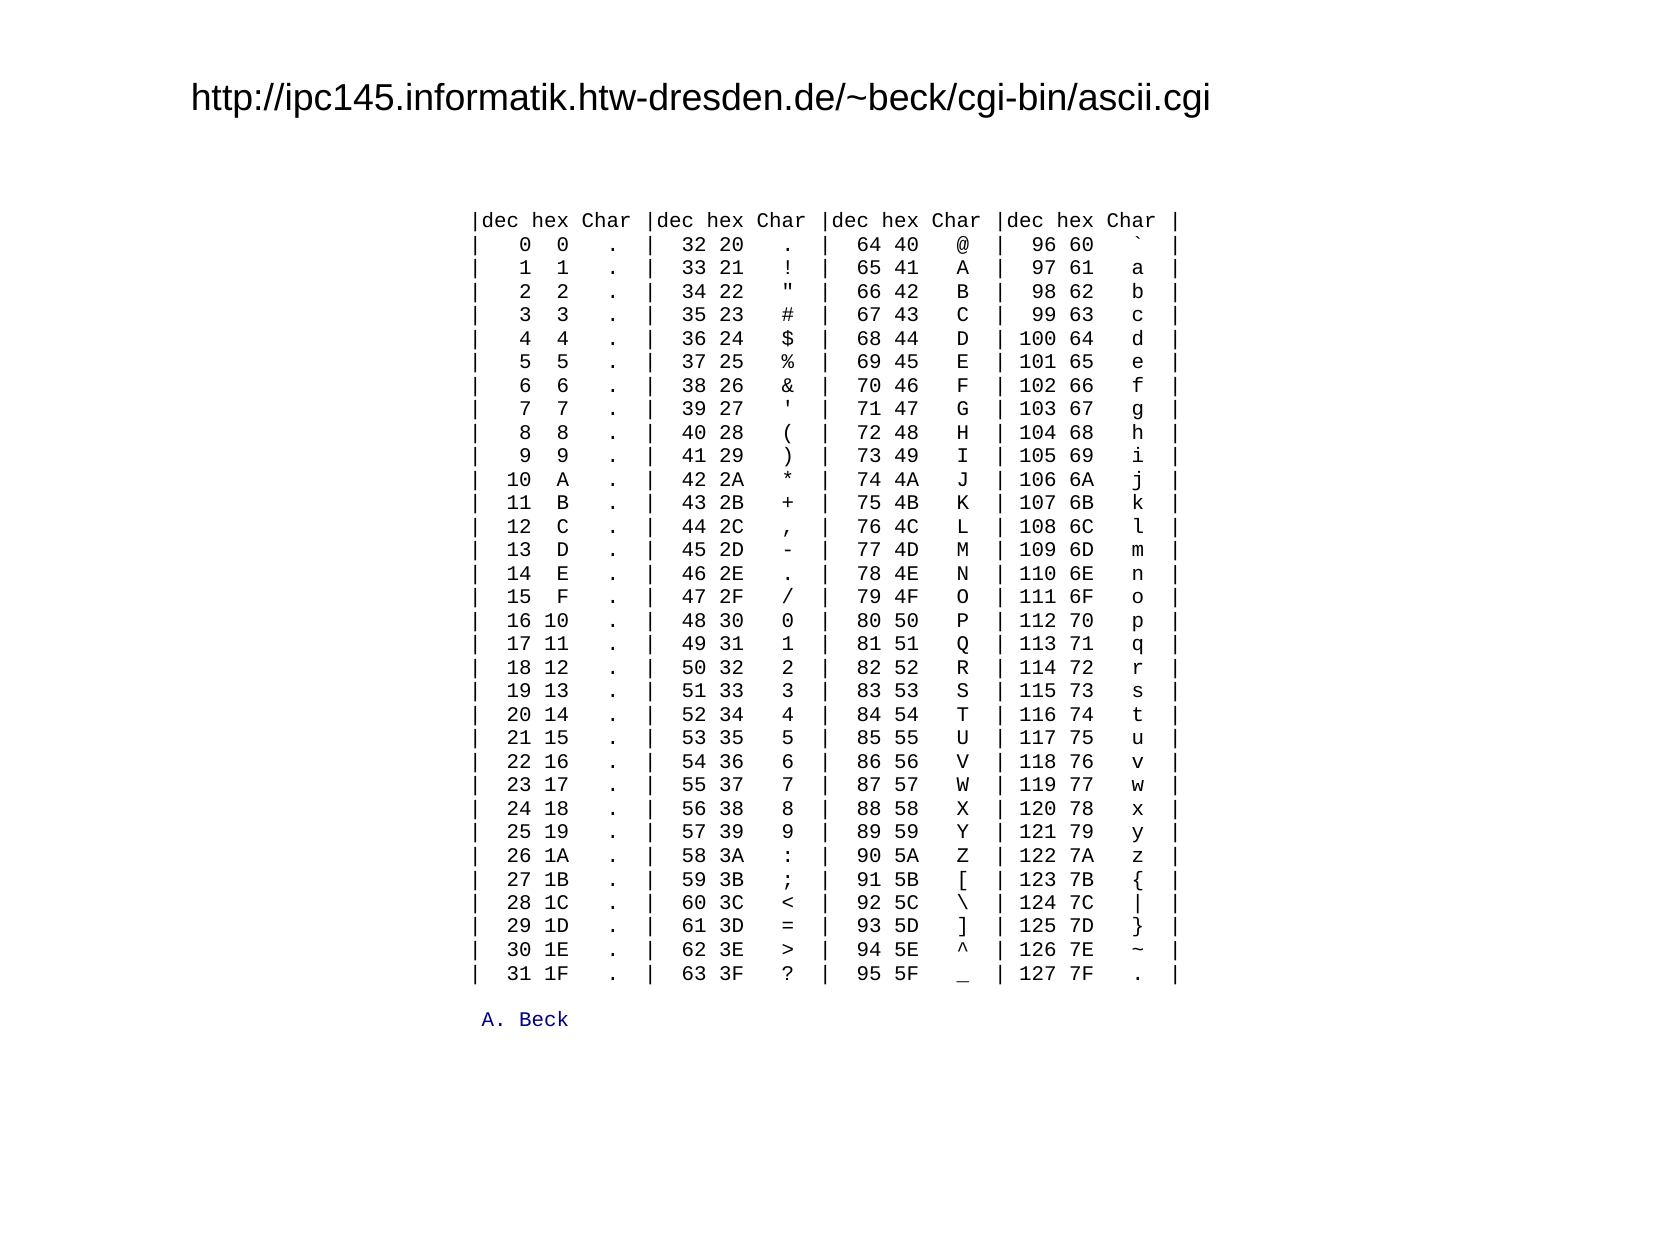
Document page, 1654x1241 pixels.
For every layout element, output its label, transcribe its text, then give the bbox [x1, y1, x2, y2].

text_box |dec hex Char |dec hex Char |dec hex Char |dec hex Char | | 0 0 . | 32 20 . | 64 40 @ | 96 60 ` | | 1 1 . | 33 21 ! | 65 41 A | 97 61 a | | 2 2 . | 34 22 " | 66 42 B | 98 62 b | | 3 3 . | 35 23 # | 67 43 C | 99 63 c | | 4 4 . | 36 24 $ | 68 44 D | 100 64 d | | 5 5 . | 37 25 % | 69 45 E | 101 65 e | | 6 6 . | 38 26 & | 70 46 F | 102 66 f | | 7 7 . | 39 27 ' | 71 47 G | 103 67 g | | 8 8 . | 40 28 ( | 72 48 H | 104 68 h | | 9 9 . | 41 29 ) | 73 49 I | 105 69 i | | 10 A . | 42 2A * | 74 4A J | 106 6A j | | 11 B . | 43 2B + | 75 4B K | 107 6B k | | 12 C . | 44 2C , | 76 4C L | 108 6C l | | 13 D . | 45 2D - | 77 4D M | 109 6D m | | 14 E . | 46 2E . | 78 4E N | 110 6E n | | 15 F . | 47 2F / | 79 4F O | 111 6F o | | 16 10 . | 48 30 0 | 80 50 P | 112 70 p | | 17 11 . | 49 31 1 | 81 51 Q | 113 71 q | | 18 12 . | 50 32 2 | 82 52 R | 114 72 r | | 19 13 . | 51 33 3 | 83 53 S | 115 73 s | | 20 14 . | 52 34 4 | 84 54 T | 116 74 t | | 21 15 . | 53 35 5 | 85 55 U | 117 75 u | | 22 16 . | 54 36 6 | 86 56 V | 118 76 v | | 23 17 . | 55 37 7 | 87 57 W | 119 77 w | | 24 18 . | 56 38 8 | 88 58 X | 120 78 x | | 25 19 . | 57 39 9 | 89 59 Y | 121 79 y | | 26 1A . | 58 3A : | 90 5A Z | 122 7A z | | 27 1B . | 59 3B ; | 91 5B [ | 123 7B { | | 28 1C . | 60 3C < | 92 5C \ | 124 7C | | | 29 1D . | 61 3D = | 93 5D ] | 125 7D } | | 30 1E . | 62 3E > | 94 5E ^ | 126 7E ~ | | 31 1F . | 63 3F ? | 95 5F _ | 127 7F . | A. Beck [454, 145, 1210, 1098]
text_box http://ipc145.informatik.htw-dresden.de/~beck/cgi-bin/ascii.cgi [175, 69, 1276, 126]
